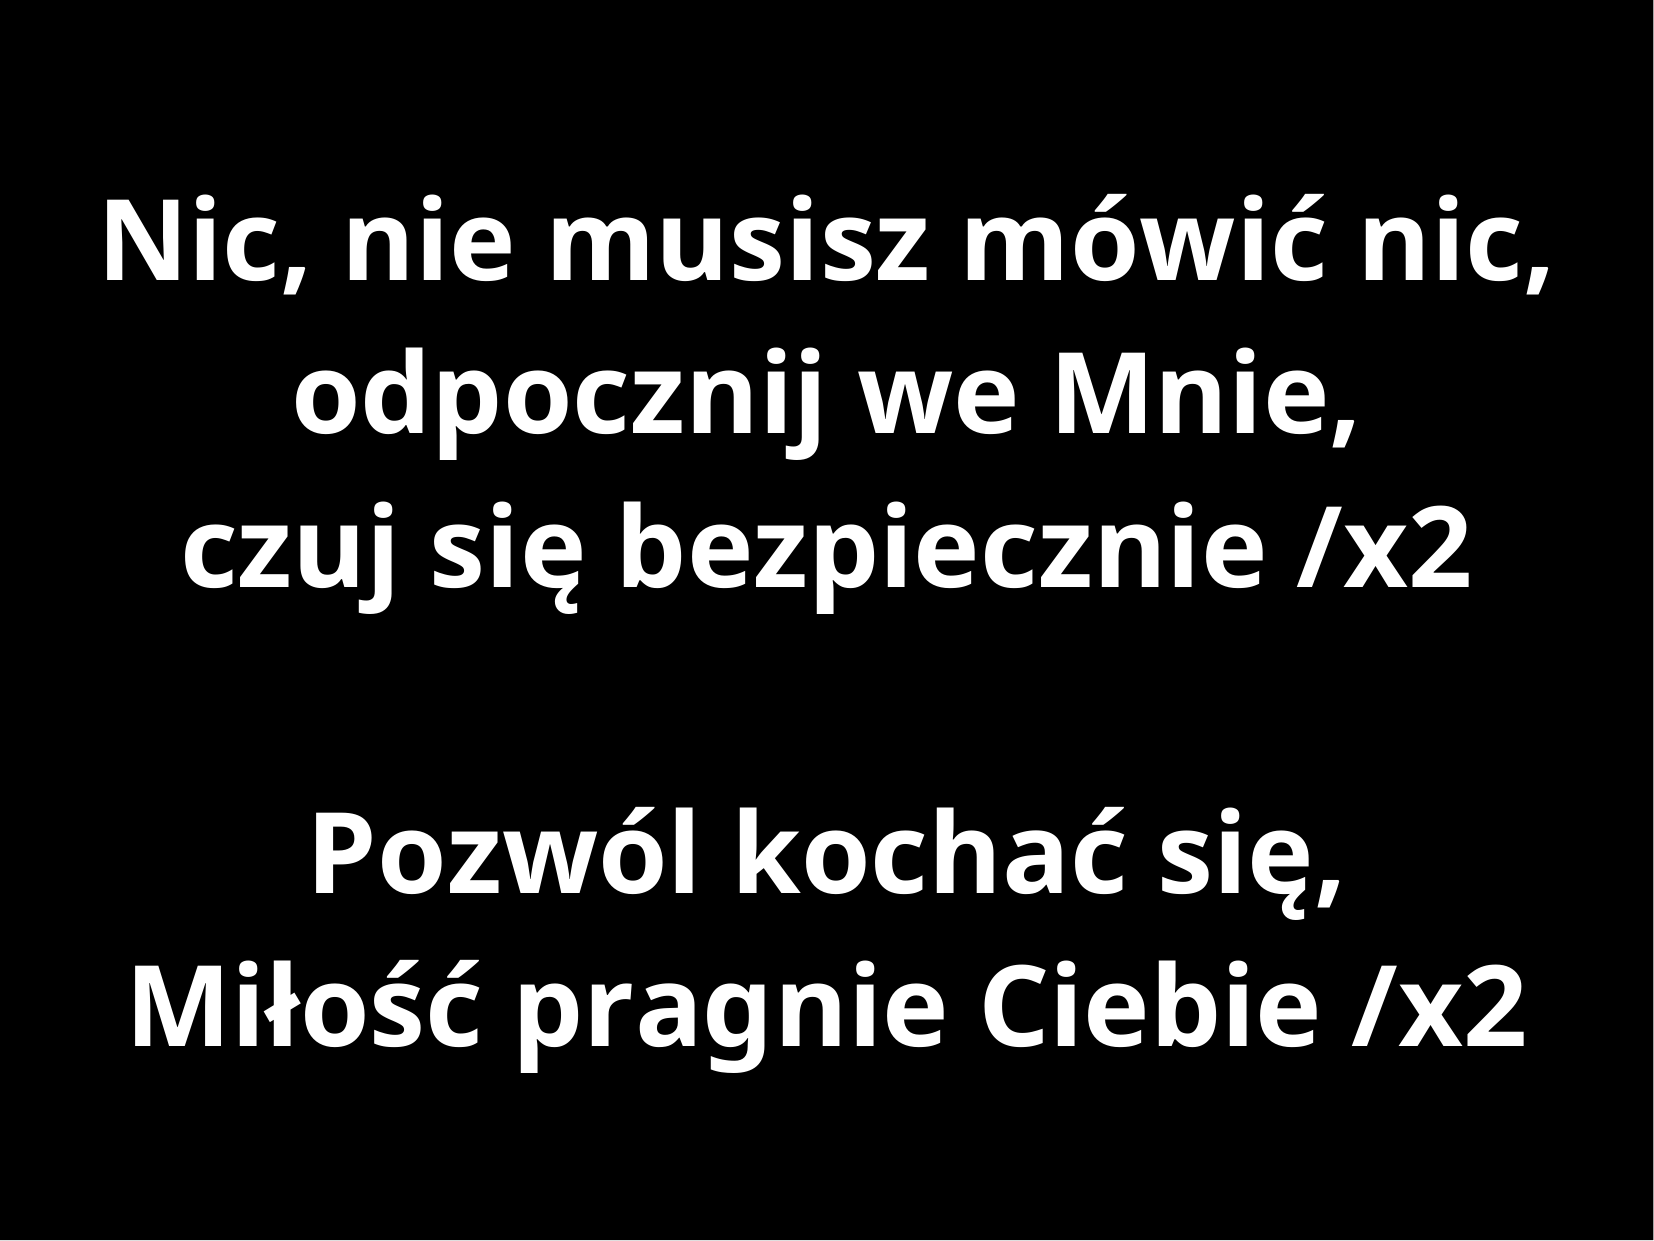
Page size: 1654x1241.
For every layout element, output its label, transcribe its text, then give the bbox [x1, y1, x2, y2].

title Nic, nie musisz mówić nic, odpocznij we Mnie, czuj się bezpiecznie /x2 Pozwól kochać się, Miłość pragnie Ciebie /x2 [0, 0, 1654, 1241]
